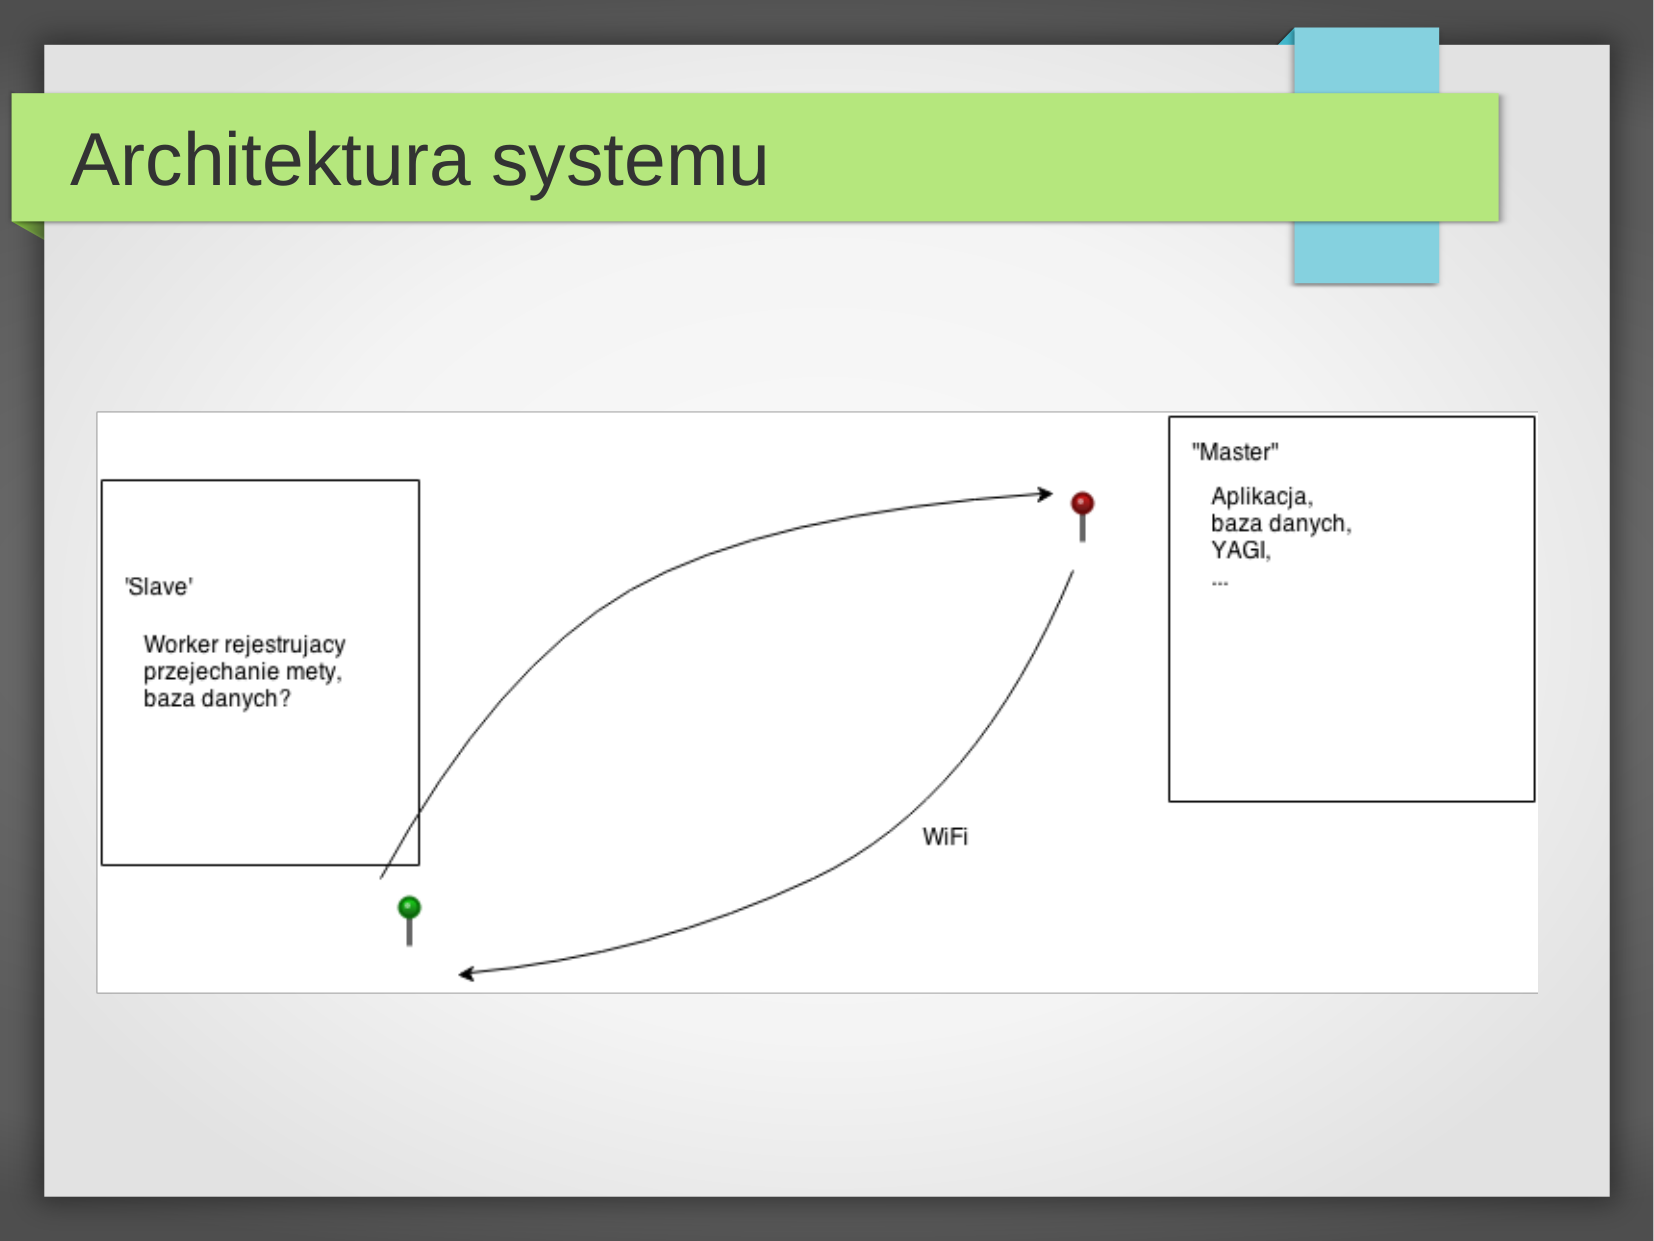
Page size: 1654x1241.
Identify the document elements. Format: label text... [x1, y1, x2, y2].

picture [0, 0, 1654, 1241]
title Architektura systemu [70, 106, 1229, 213]
